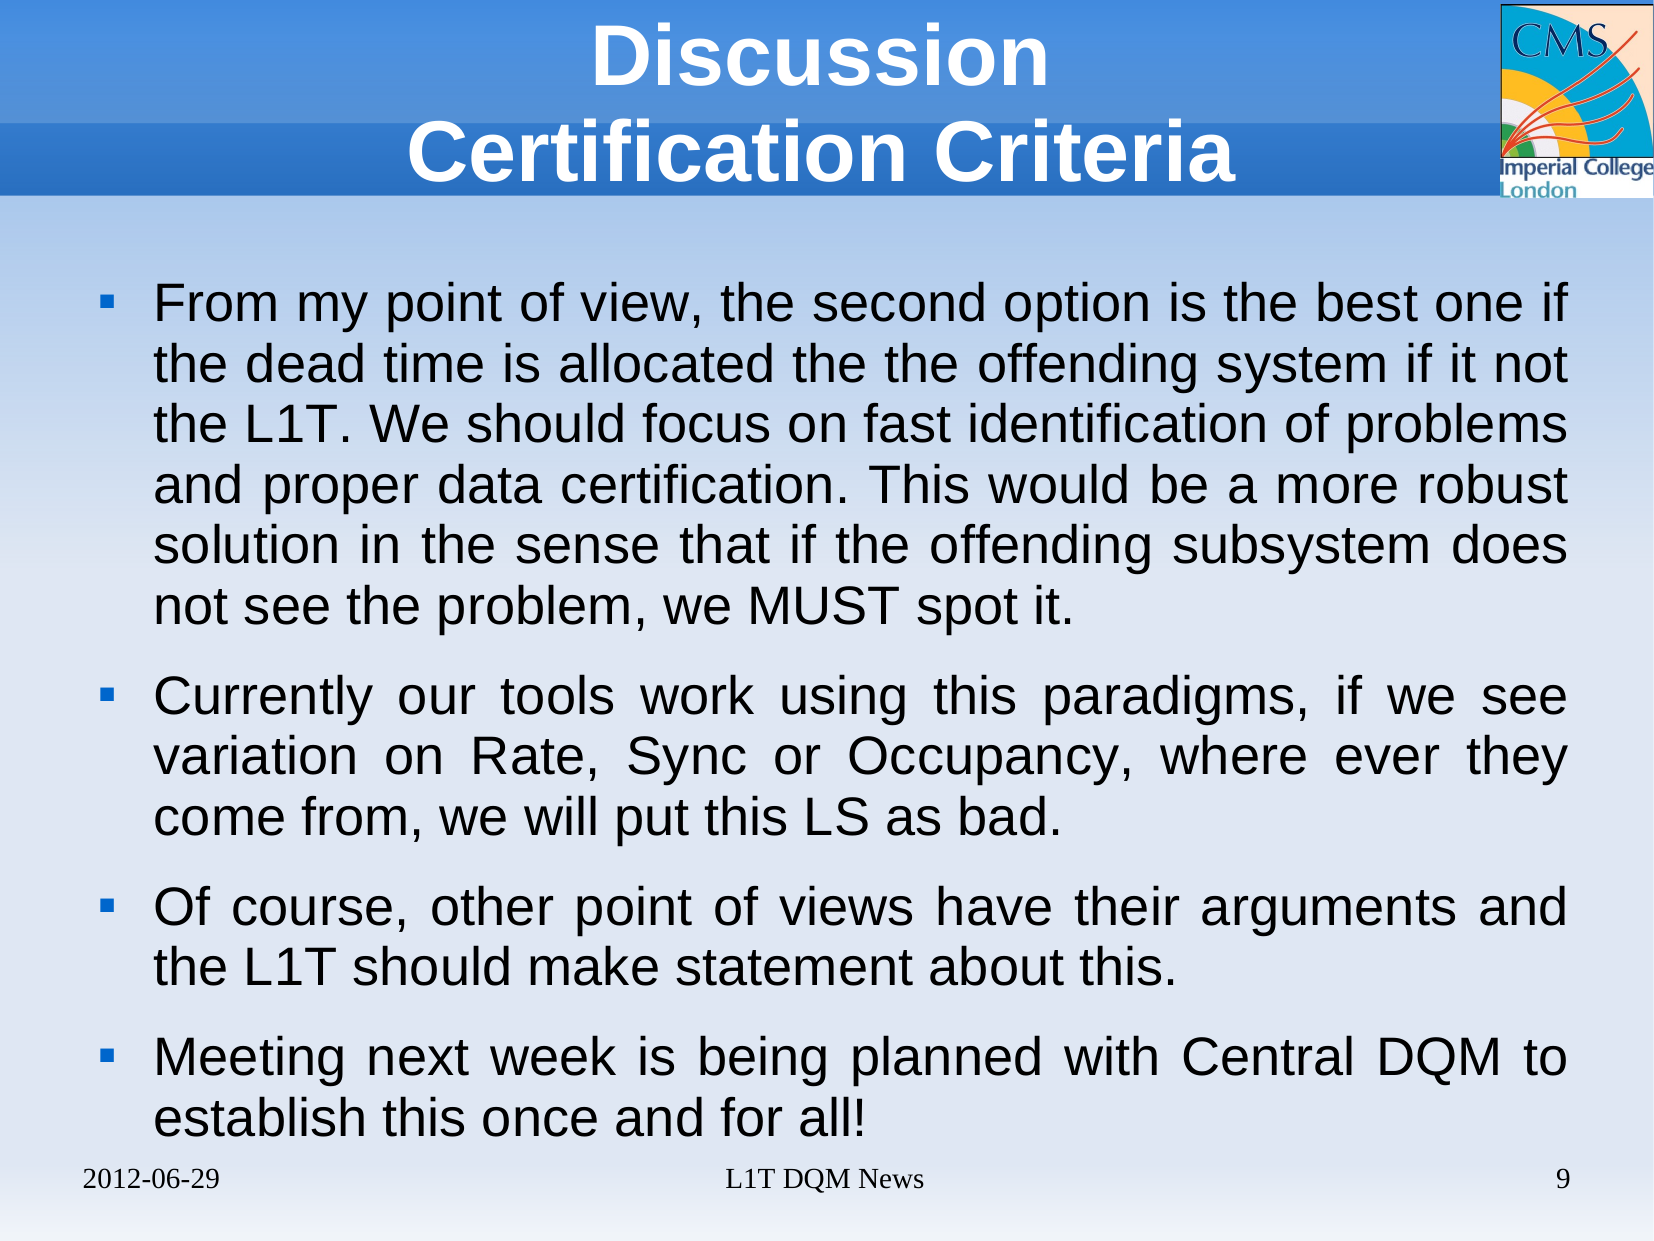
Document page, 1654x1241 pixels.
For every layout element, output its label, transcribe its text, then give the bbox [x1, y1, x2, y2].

list From my point of view, the second option is the best one if the dead time is allocated the the offending system if it not the L1T. We should focus on fast identification of problems and proper data certification. This would be a more robust solution in the sense that if the offending subsystem does not see the problem, we MUST spot it. Currently our tools work using this paradigms, if we see variation on Rate, Sync or Occupancy, where ever they come from, we will put this LS as bad. Of course, other point of views have their arguments and the L1T should make statement about this. Meeting next week is being planned with Central DQM to establish this once and for all! [82, 272, 1571, 1149]
title Discussion Certification Criteria [76, 0, 1565, 208]
picture [0, 0, 1654, 1241]
